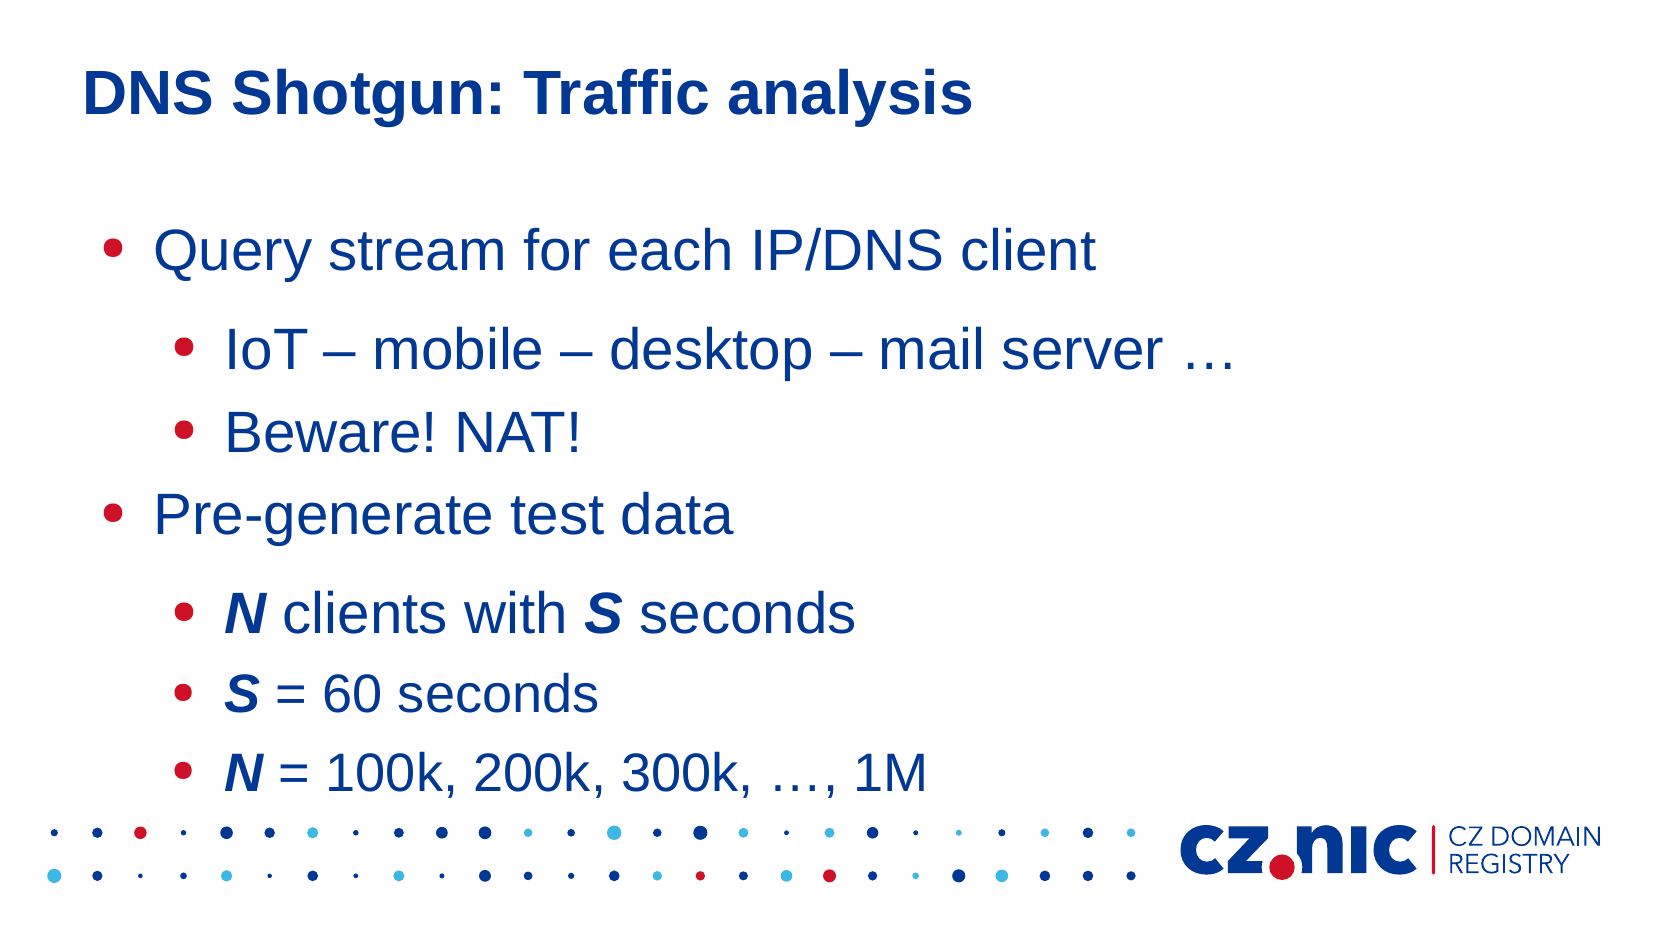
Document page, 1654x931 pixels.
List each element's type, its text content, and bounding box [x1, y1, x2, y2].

list Query stream for each IP/DNS client IoT – mobile – desktop – mail server … Beware! NAT! Pre-generate test data N clients with S seconds S = 60 seconds N = 100k, 200k, 300k, …, 1M [82, 217, 1571, 851]
title DNS Shotgun: Traffic analysis [82, 53, 1571, 133]
